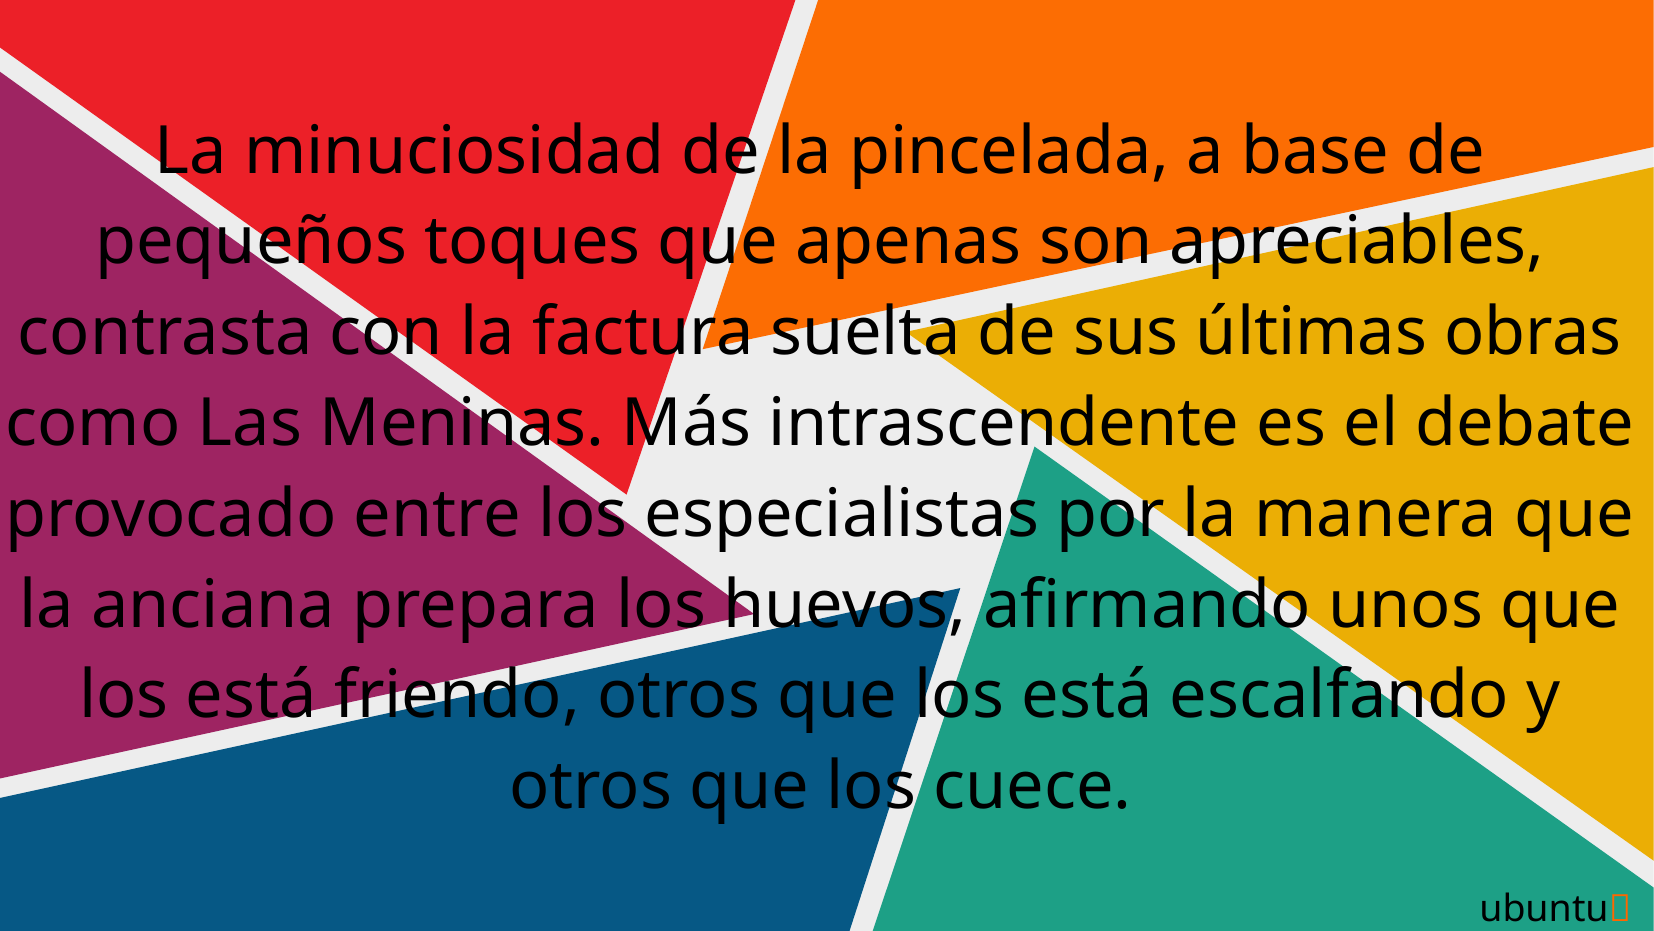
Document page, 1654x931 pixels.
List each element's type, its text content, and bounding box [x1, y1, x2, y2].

subtitle La minuciosidad de la pincelada, a base de pequeños toques que apenas son apreciables, contrasta con la factura suelta de sus últimas obras como Las Meninas. Más intrascendente es el debate provocado entre los especialistas por la manera que la anciana prepara los huevos, afirmando unos que los está friendo, otros que los está escalfando y otros que los cuece. [0, 0, 1642, 931]
text_box ubuntu [1464, 874, 1654, 931]
